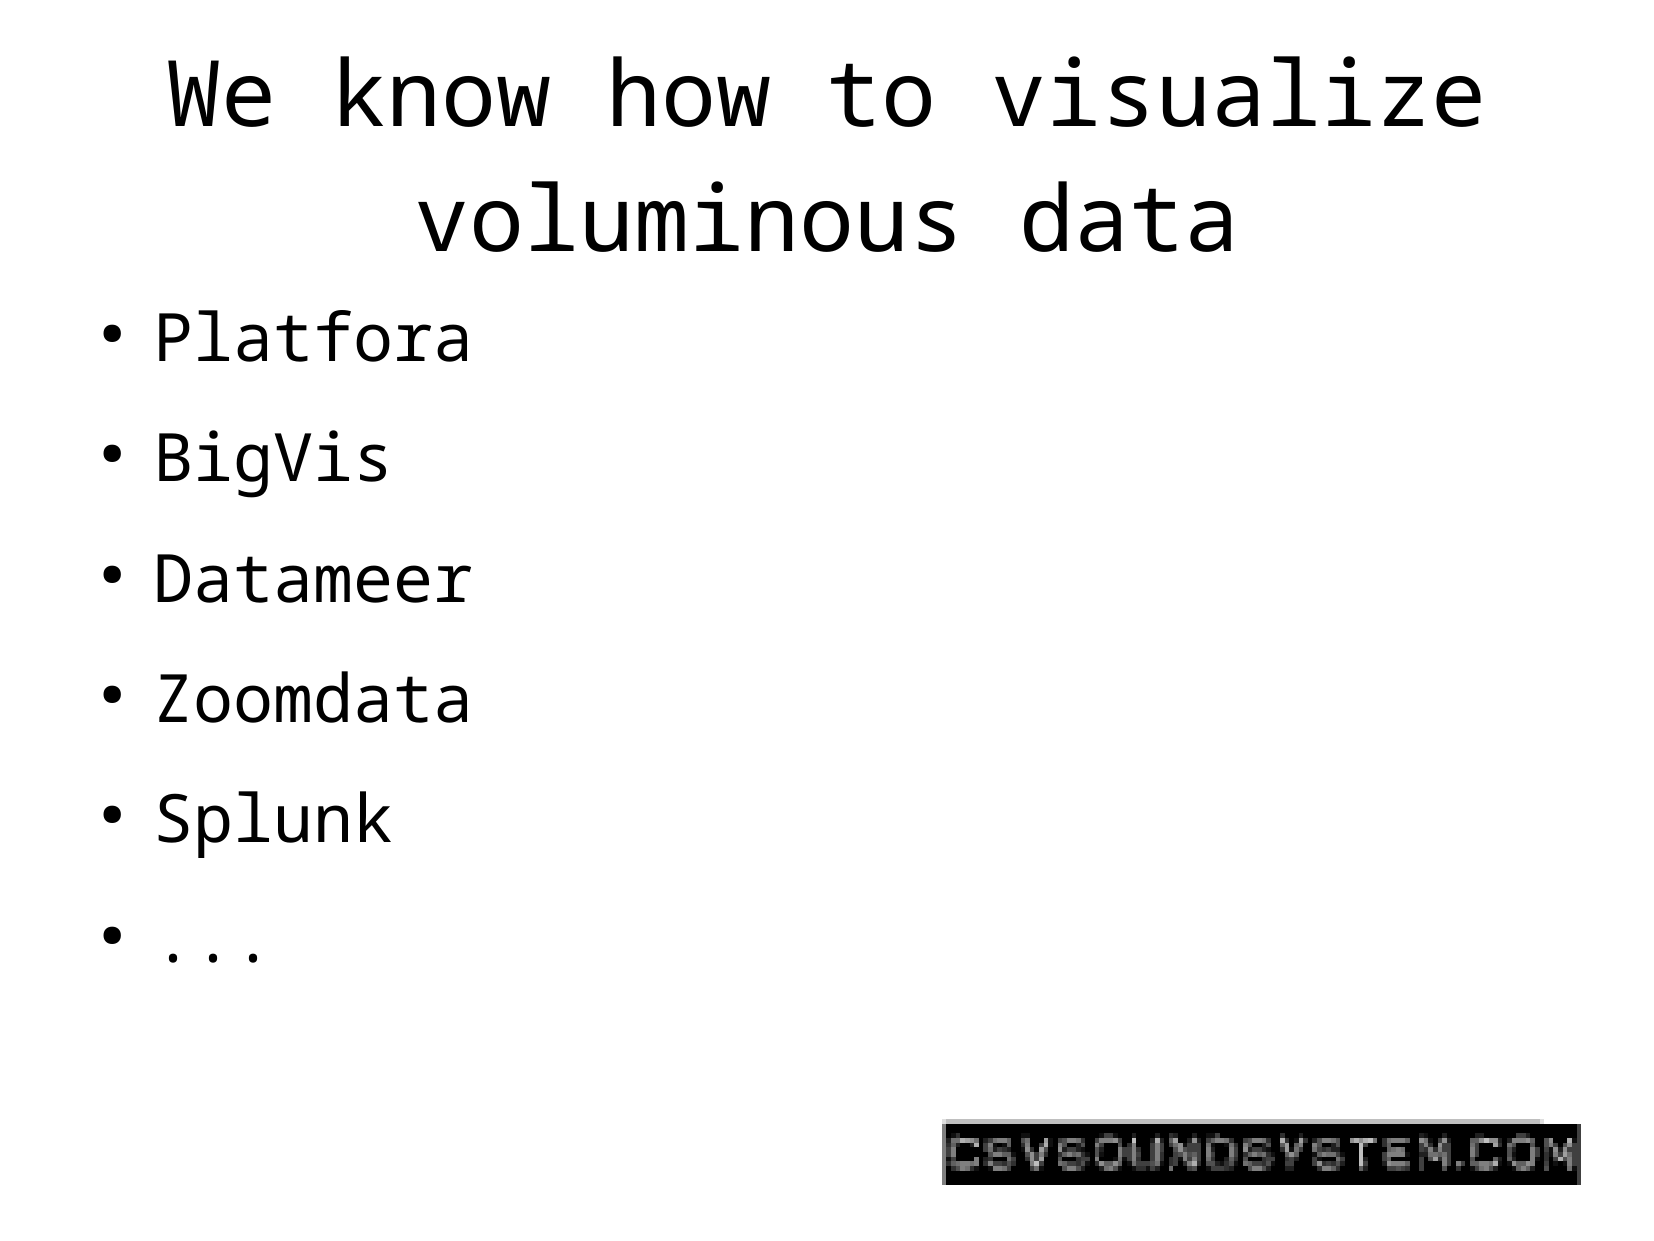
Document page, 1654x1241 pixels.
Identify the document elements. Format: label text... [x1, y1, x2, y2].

picture [933, 1064, 1591, 1185]
title We know how to visualize voluminous data [82, 49, 1571, 257]
list Platfora BigVis Datameer Zoomdata Splunk ... [82, 290, 1571, 1010]
